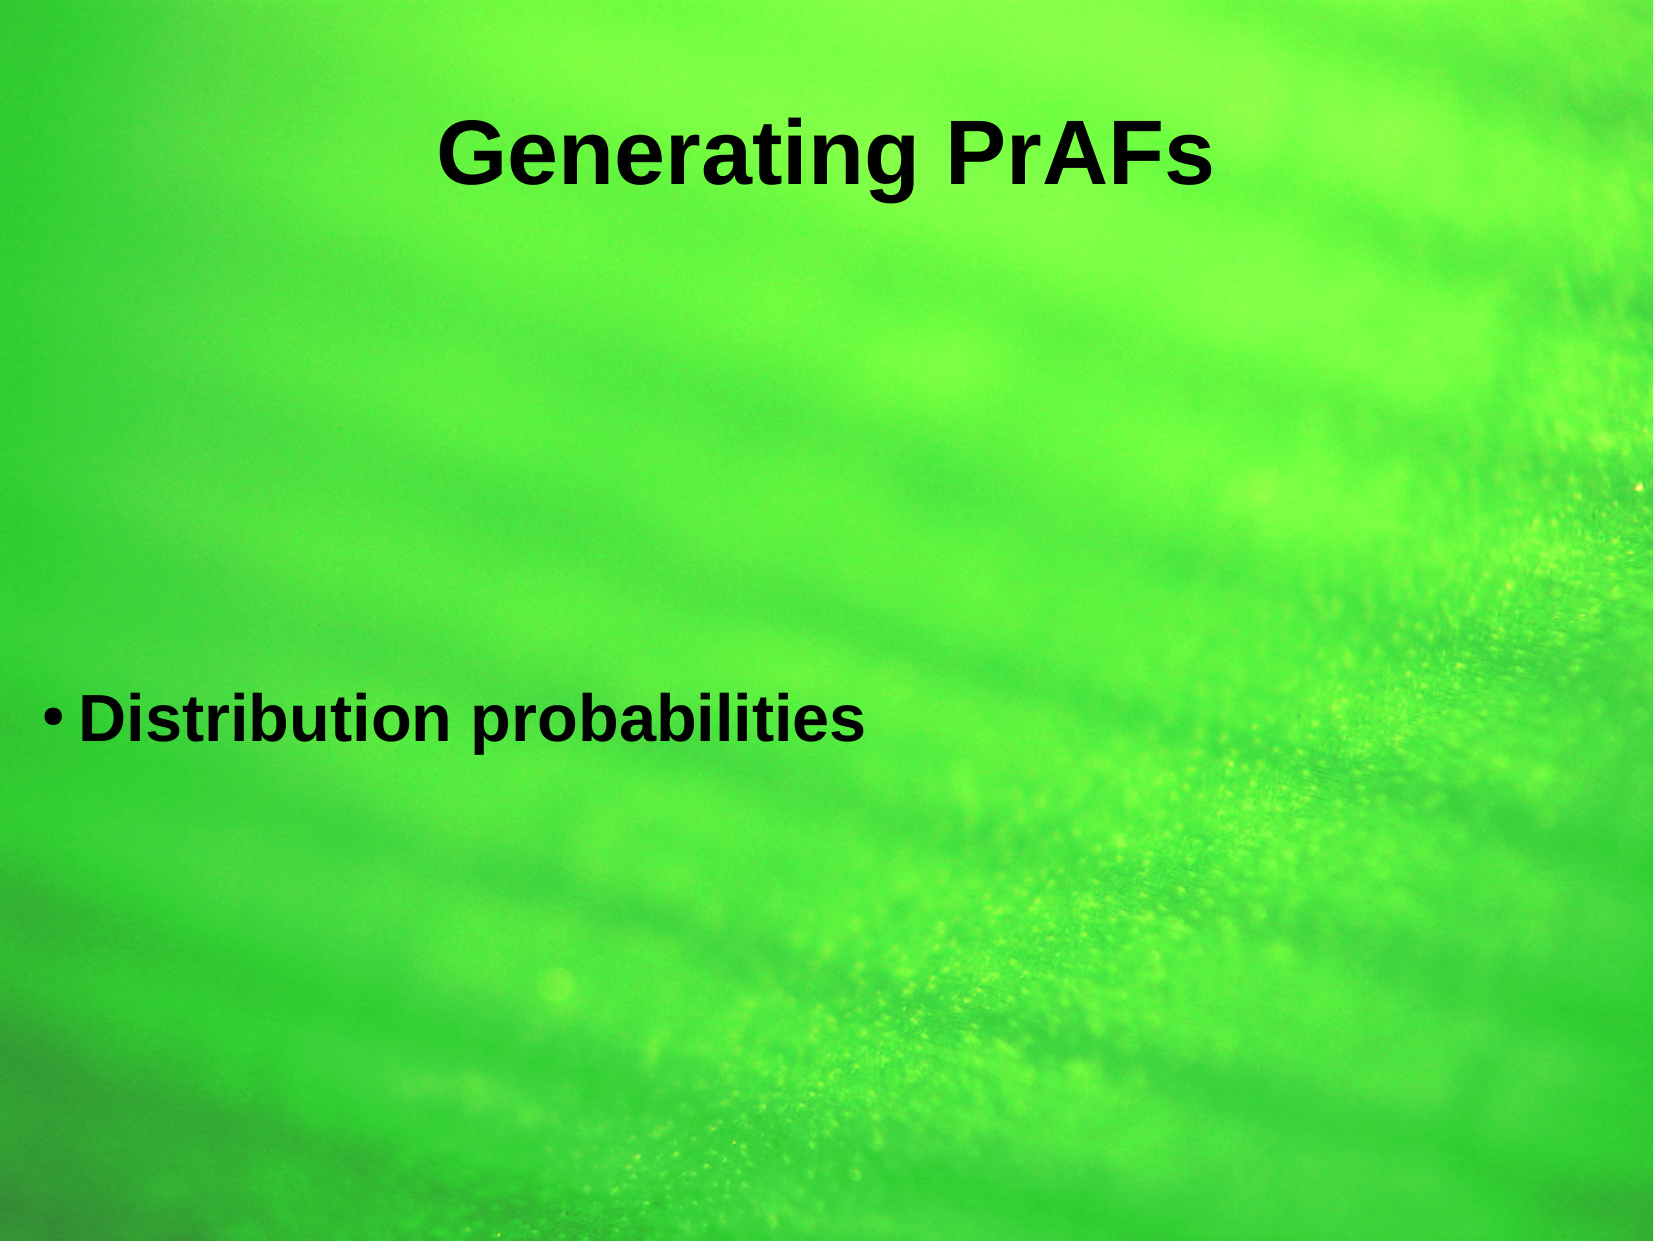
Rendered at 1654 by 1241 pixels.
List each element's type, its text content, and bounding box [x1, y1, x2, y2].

title Generating PrAFs [82, 49, 1571, 257]
picture [0, 0, 1654, 1241]
subtitle Distribution probabilities [41, 290, 1609, 1109]
